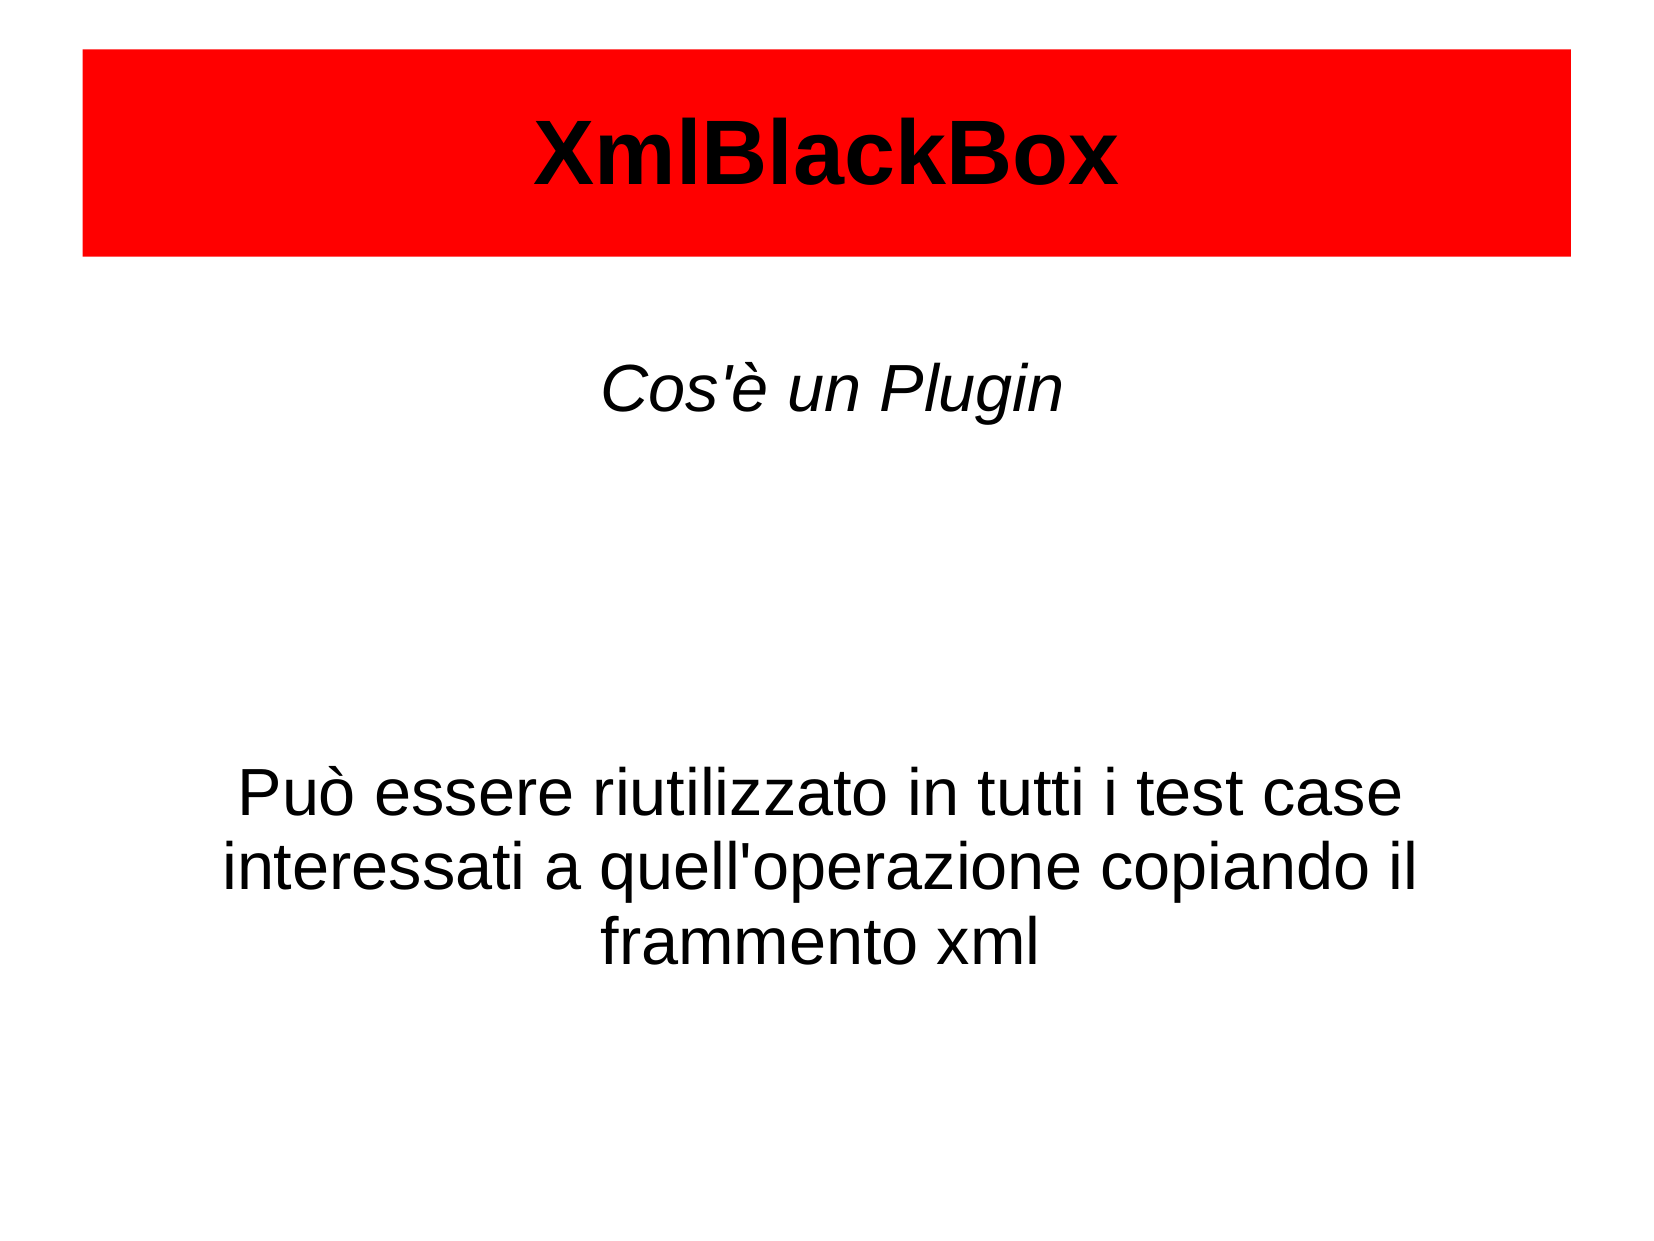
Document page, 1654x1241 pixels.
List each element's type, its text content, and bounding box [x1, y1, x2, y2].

text_box Cos'è un Plugin [88, 295, 1577, 482]
subtitle Può essere riutilizzato in tutti i test case interessati a quell'operazione copiando il frammento xml [76, 581, 1565, 1152]
title XmlBlackBox [82, 49, 1571, 257]
